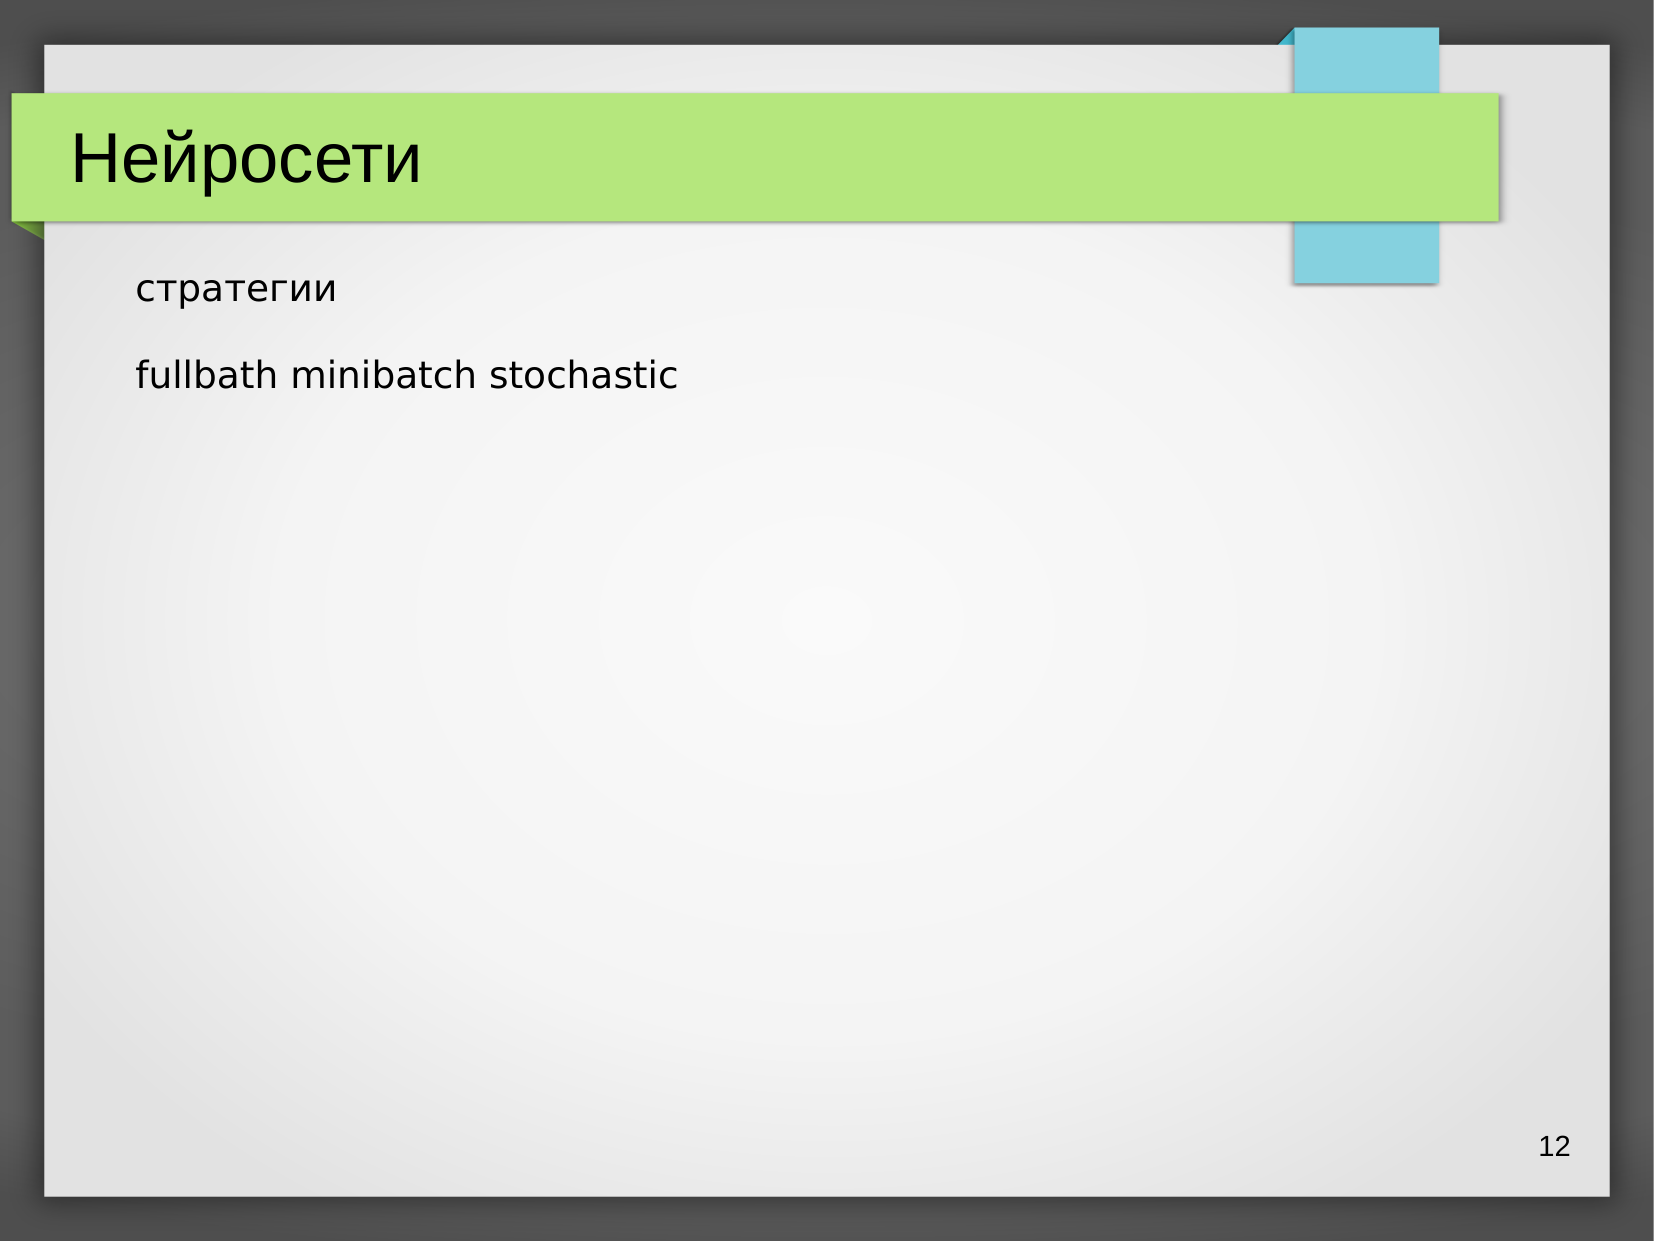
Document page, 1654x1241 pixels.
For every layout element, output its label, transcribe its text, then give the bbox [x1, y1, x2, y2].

picture [0, 0, 1654, 1241]
title Нейросети [70, 118, 1205, 199]
text_box стратегии fullbath minibatch stochastic [120, 259, 1371, 492]
